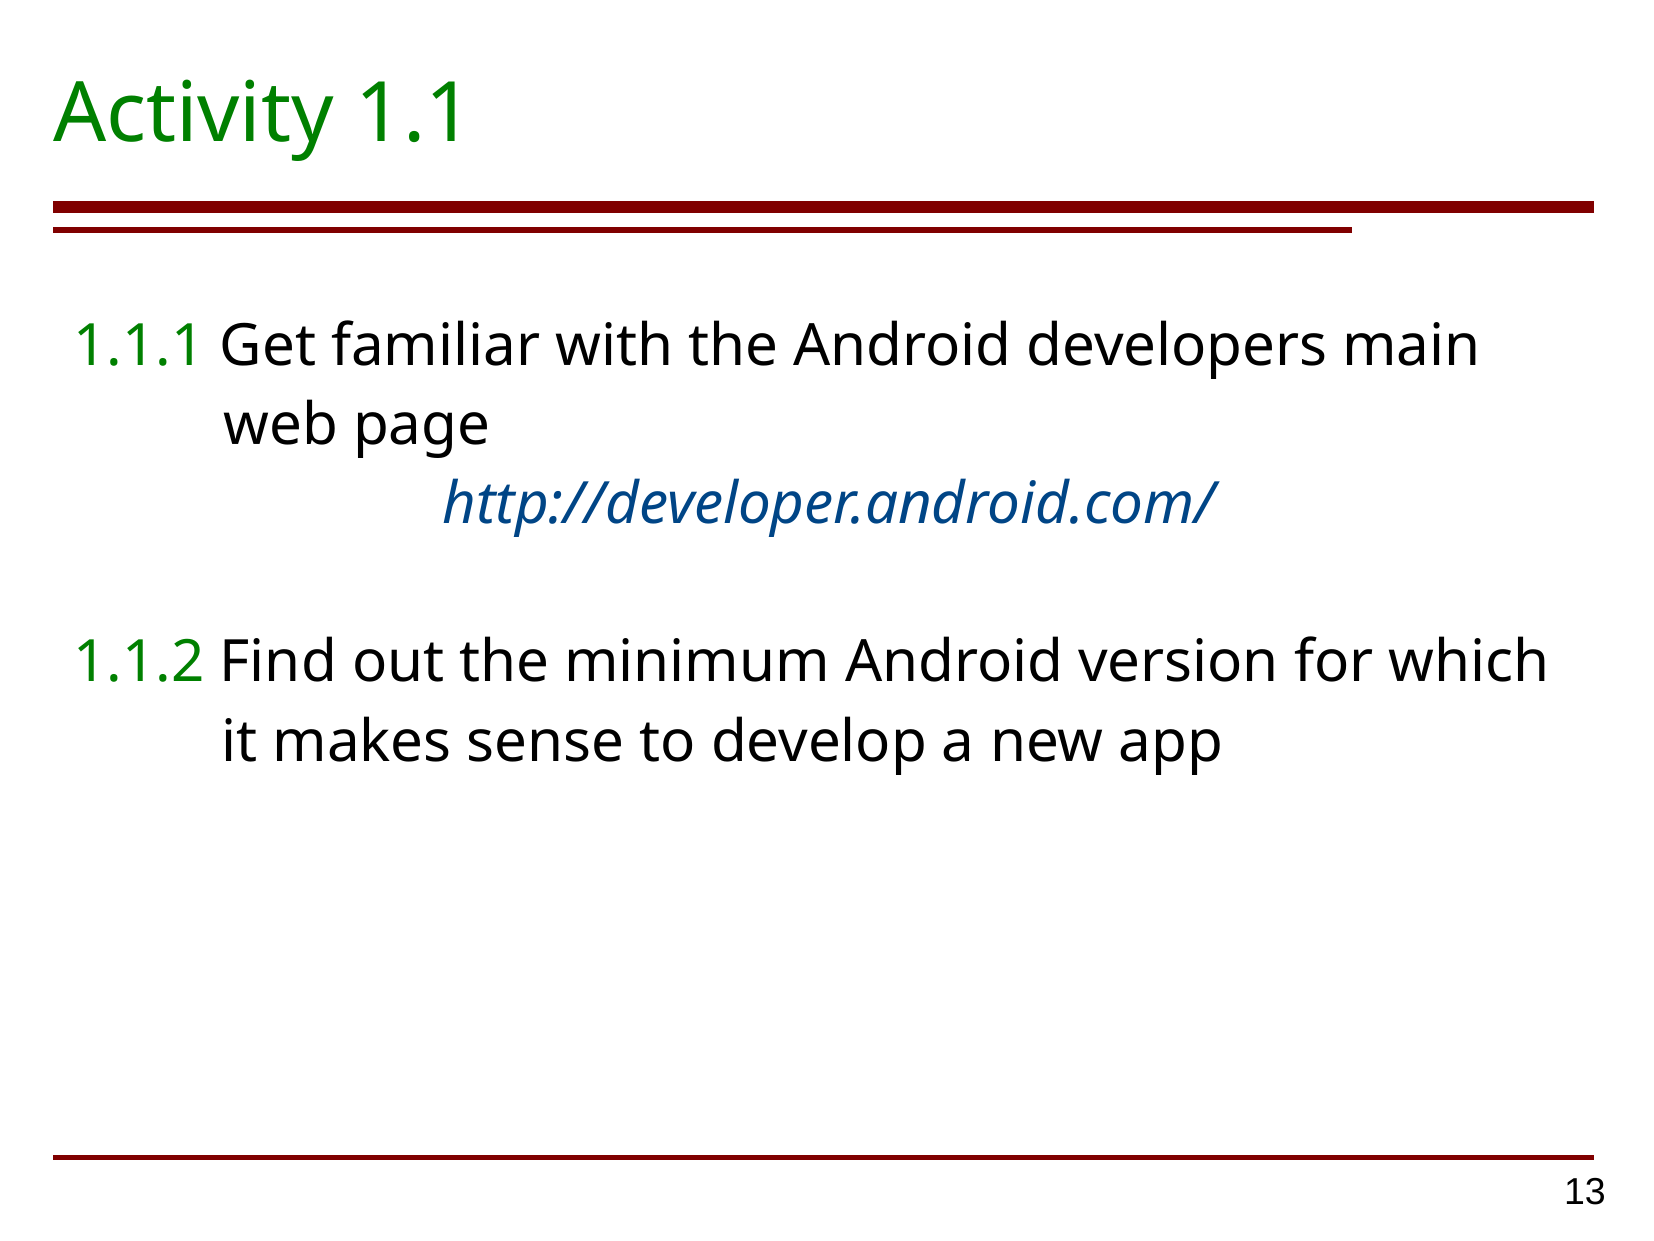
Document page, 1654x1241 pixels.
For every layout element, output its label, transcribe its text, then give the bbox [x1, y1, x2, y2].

text_box <number> [35, 1163, 1654, 1221]
text_box 1.1.1 Get familiar with the Android developers main web page http://developer.android.com/ 1.1.2 Find out the minimum Android version for which it makes sense to develop a new app [59, 295, 1484, 1091]
subtitle Activity 1.1 [53, 48, 1542, 172]
